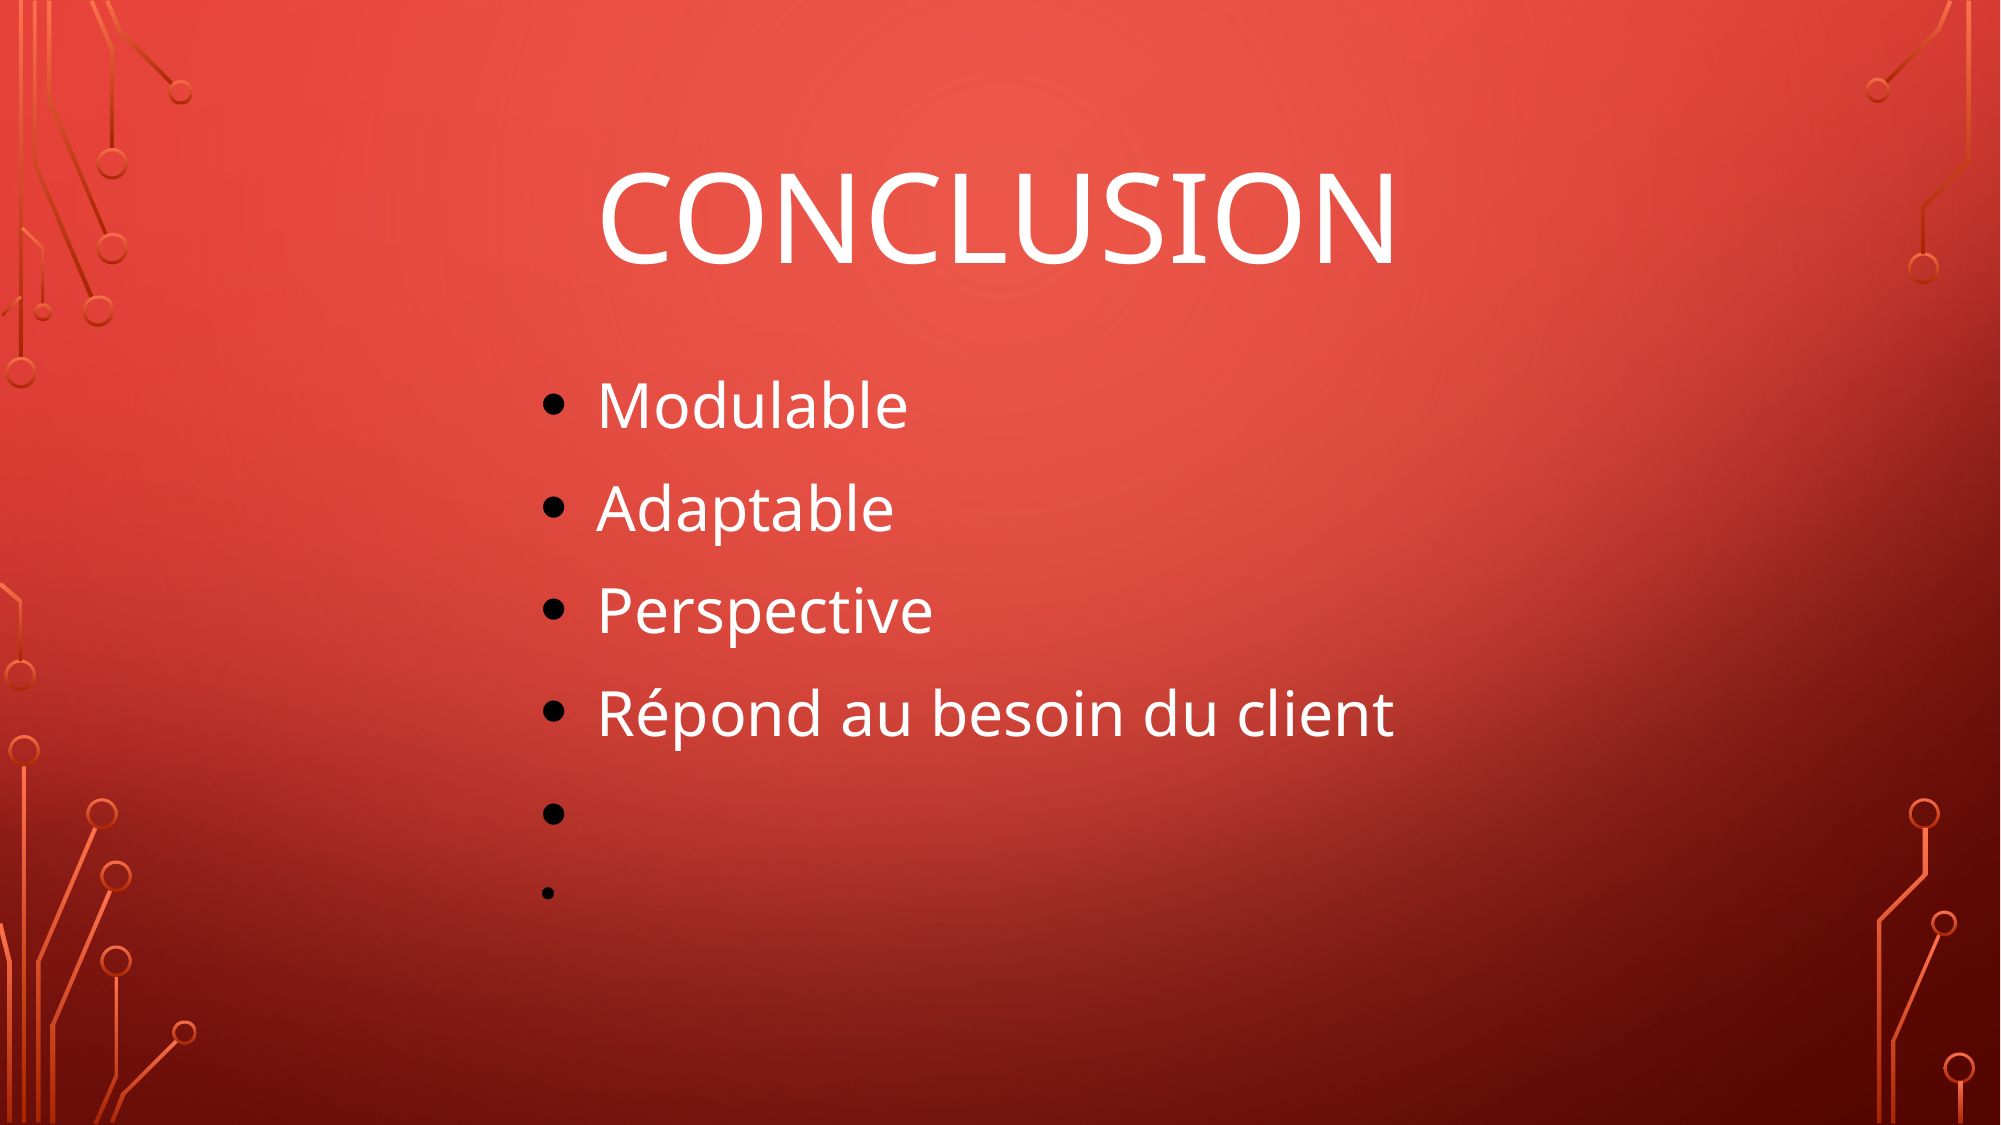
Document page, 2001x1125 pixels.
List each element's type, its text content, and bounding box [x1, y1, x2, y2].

text_box Modulable Adaptable Perspective Répond au besoin du client [506, 343, 1493, 782]
text_box Conclusion [187, 101, 1813, 344]
